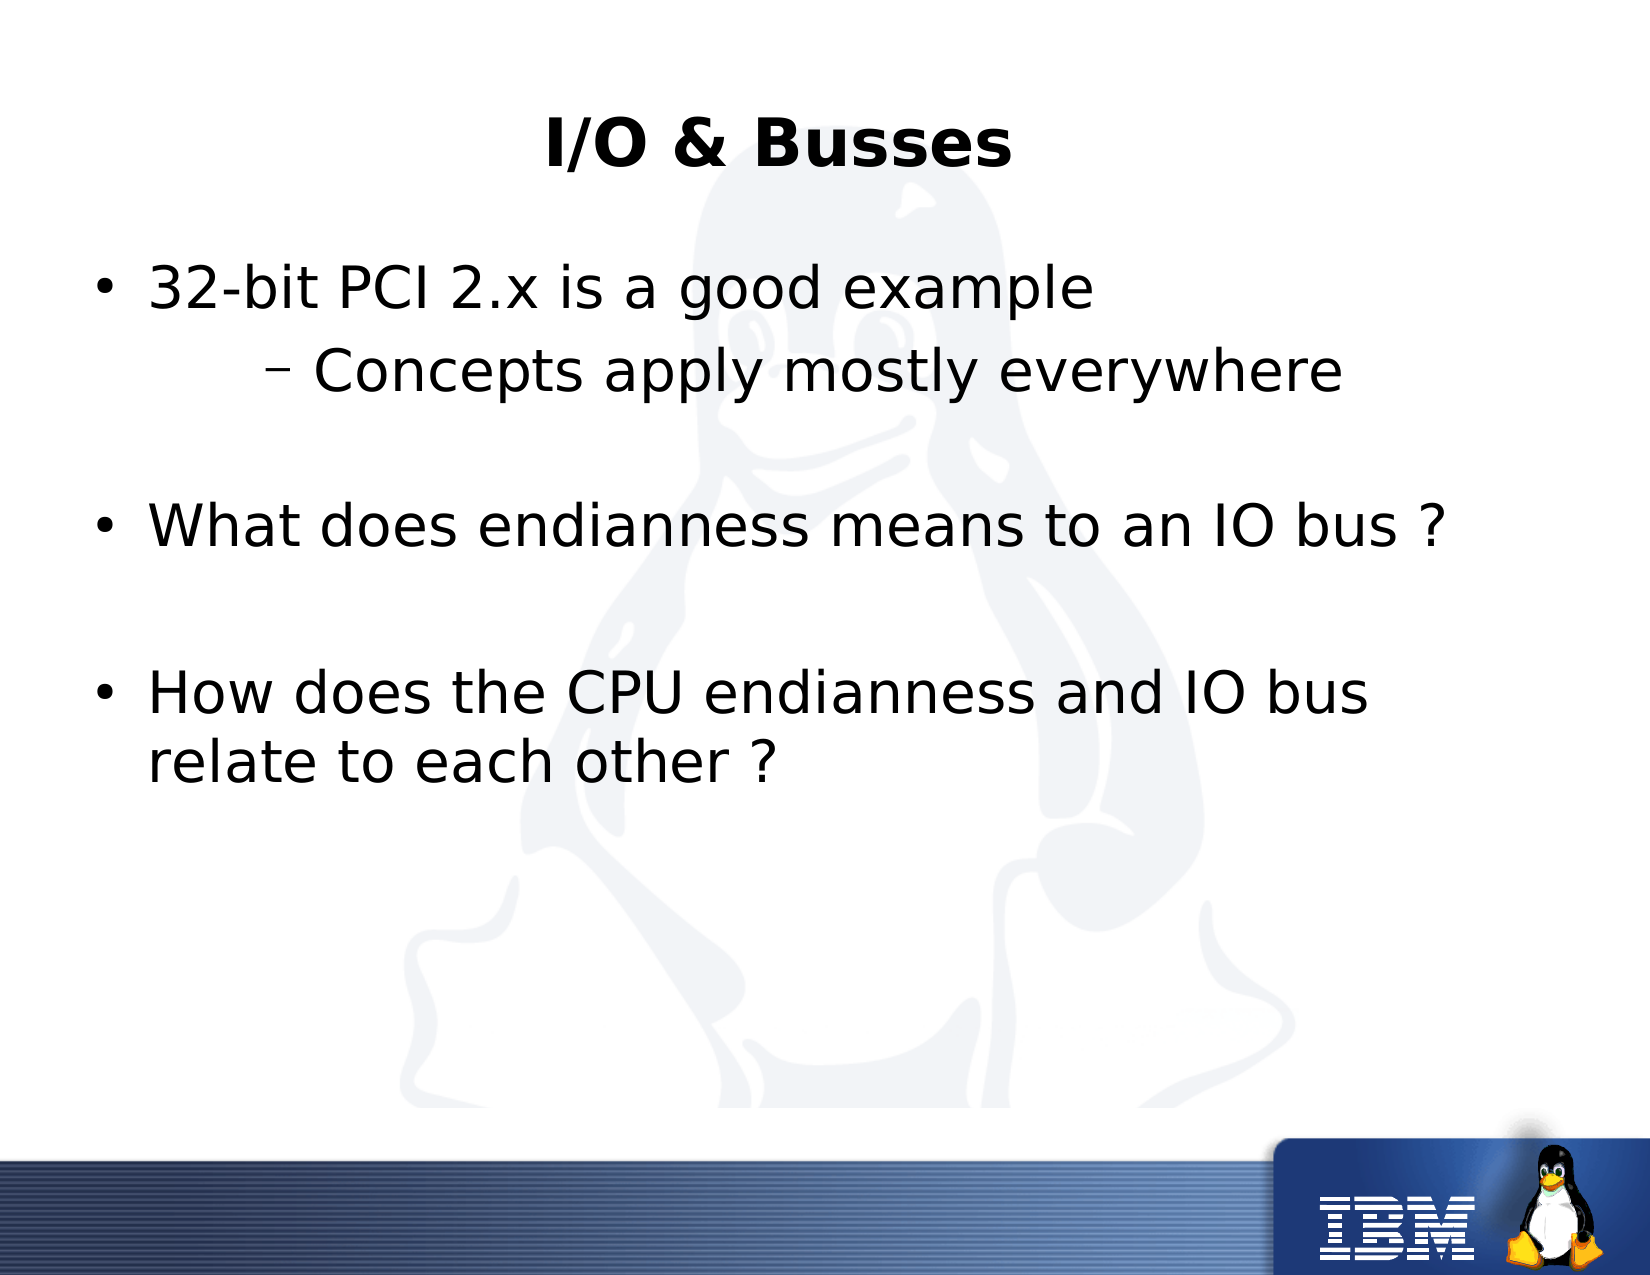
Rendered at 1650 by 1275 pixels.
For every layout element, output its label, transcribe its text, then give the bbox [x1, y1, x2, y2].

list 32-bit PCI 2.x is a good example Concepts apply mostly everywhere What does endianness means to an IO bus ? How does the CPU endianness and IO bus relate to each other ? [76, 253, 1457, 1147]
title I/O & Busses [76, 76, 1457, 211]
